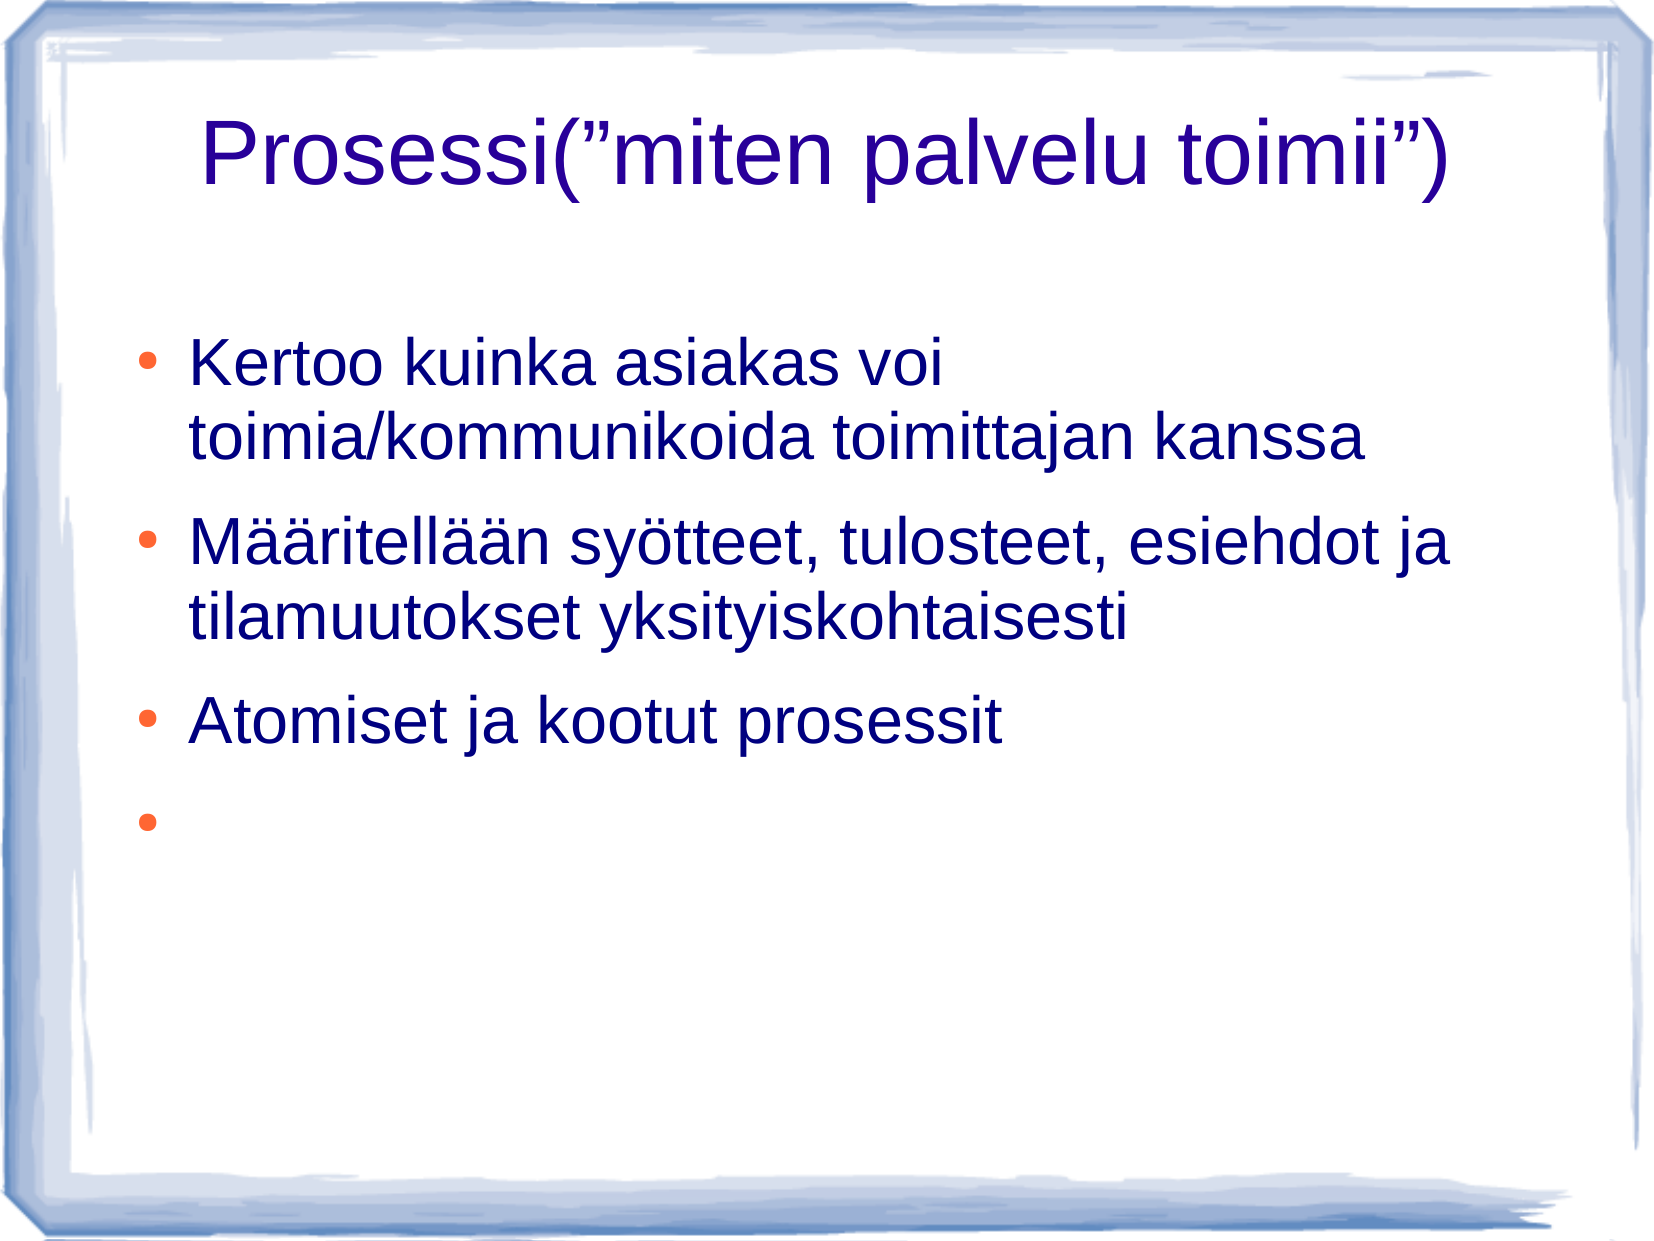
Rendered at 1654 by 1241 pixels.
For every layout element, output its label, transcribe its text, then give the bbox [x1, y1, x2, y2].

list Kertoo kuinka asiakas voi toimia/kommunikoida toimittajan kanssa Määritellään syötteet, tulosteet, esiehdot ja tilamuutokset yksityiskohtaisesti Atomiset ja kootut prosessit [118, 324, 1571, 1045]
picture [0, 0, 1654, 1241]
title Prosessi(”miten palvelu toimii”) [82, 49, 1571, 257]
